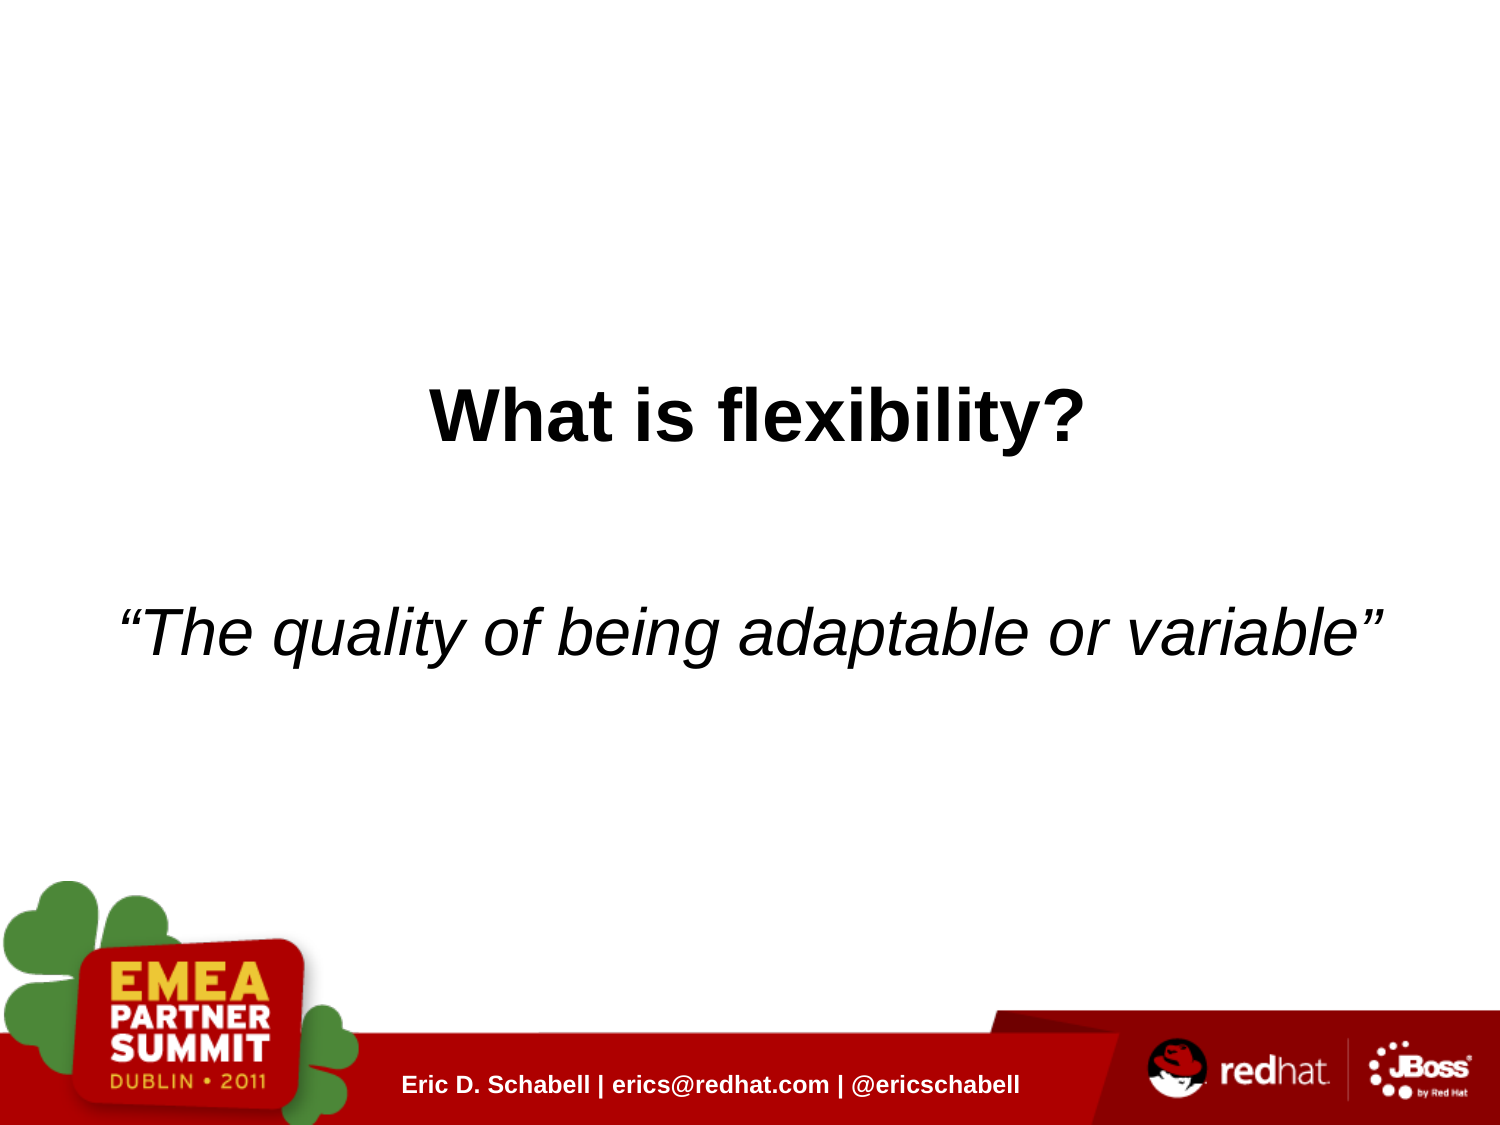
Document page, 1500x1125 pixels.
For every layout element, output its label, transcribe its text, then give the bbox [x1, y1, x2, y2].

list What is flexibility? “The quality of being adaptable or variable” [74, 263, 1425, 991]
picture [0, 881, 1500, 1125]
